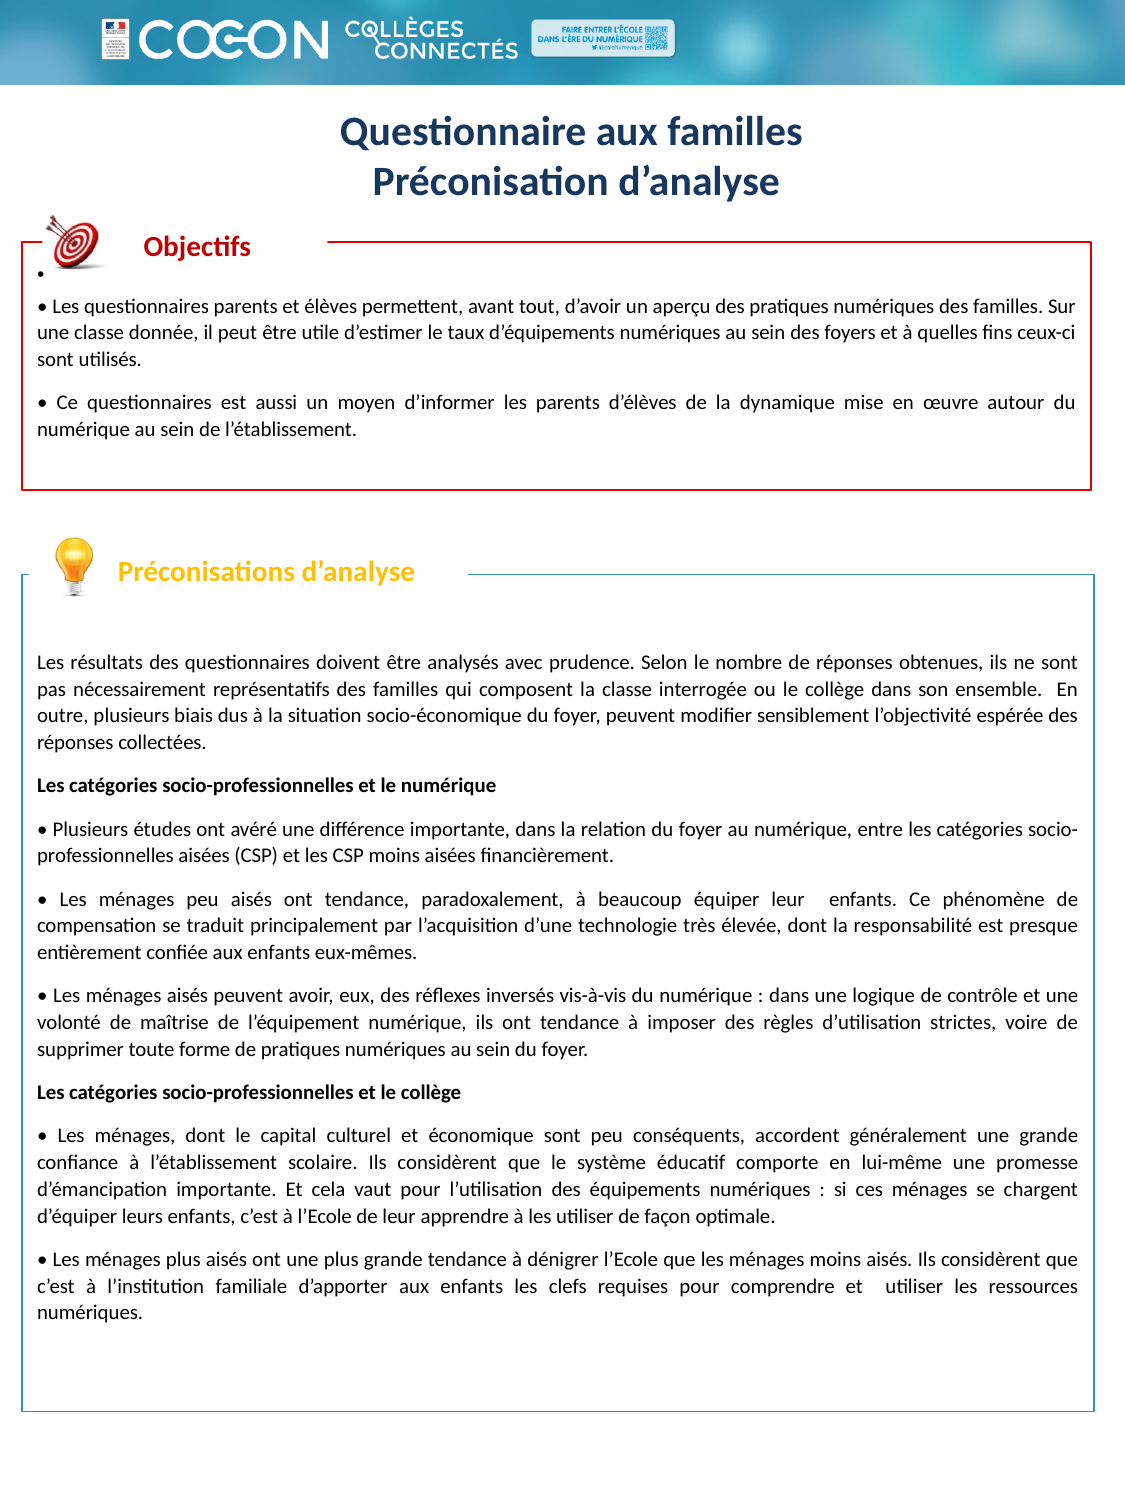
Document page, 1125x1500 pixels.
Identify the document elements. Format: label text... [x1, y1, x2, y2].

picture [42, 212, 105, 272]
text_box Objectifs [54, 206, 328, 260]
picture [53, 537, 96, 597]
text_box Les résultats des questionnaires doivent être analysés avec prudence. Selon le nombre de réponses obtenues, ils ne sont pas nécessairement représentatifs des familles qui composent la classe interrogée ou le collège dans son ensemble. En outre, plusieurs biais dus à la situation socio-économique du foyer, peuvent modifier sensiblement l’objectivité espérée des réponses collectées. Les catégories socio-professionnelles et le numérique • Plusieurs études ont avéré une différence importante, dans la relation du foyer au numérique, entre les catégories socio-professionnelles aisées (CSP) et les CSP moins aisées financièrement. • Les ménages peu aisés ont tendance, paradoxalement, à beaucoup équiper leur enfants. Ce phénomène de compensation se traduit principalement par l’acquisition d’une technologie très élevée, dont la responsabilité est presque entièrement confiée aux enfants eux-mêmes. • Les ménages aisés peuvent avoir, eux, des réflexes inversés vis-à-vis du numérique : dans une logique de contrôle et une volonté de maîtrise de l’équipement numérique, ils ont tendance à imposer des règles d’utilisation strictes, voire de supprimer toute forme de pratiques numériques au sein du foyer. Les catégories socio-professionnelles et le collège • Les ménages, dont le capital culturel et économique sont peu conséquents, accordent généralement une grande confiance à l’établissement scolaire. Ils considèrent que le système éducatif comporte en lui-même une promesse d’émancipation importante. Et cela vaut pour l’utilisation des équipements numériques : si ces ménages se chargent d’équiper leurs enfants, c’est à l’Ecole de leur apprendre à les utiliser de façon optimale. • Les ménages plus aisés ont une plus grande tendance à dénigrer l’Ecole que les ménages moins aisés. Ils considèrent que c’est à l’institution familiale d’apporter aux enfants les clefs requises pour comprendre et utiliser les ressources numériques. [22, 574, 1094, 1412]
text_box • Les questionnaires parents et élèves permettent, avant tout, d’avoir un aperçu des pratiques numériques des familles. Sur une classe donnée, il peut être utile d’estimer le taux d’équipements numériques au sein des foyers et à quelles fins ceux-ci sont utilisés. • Ce questionnaires est aussi un moyen d’informer les parents d’élèves de la dynamique mise en œuvre autour du numérique au sein de l’établissement. [22, 242, 1092, 491]
text_box Préconisations d’analyse [28, 531, 468, 585]
picture [0, 0, 1125, 85]
title Questionnaire aux familles Préconisation d’analyse [0, 88, 1125, 219]
